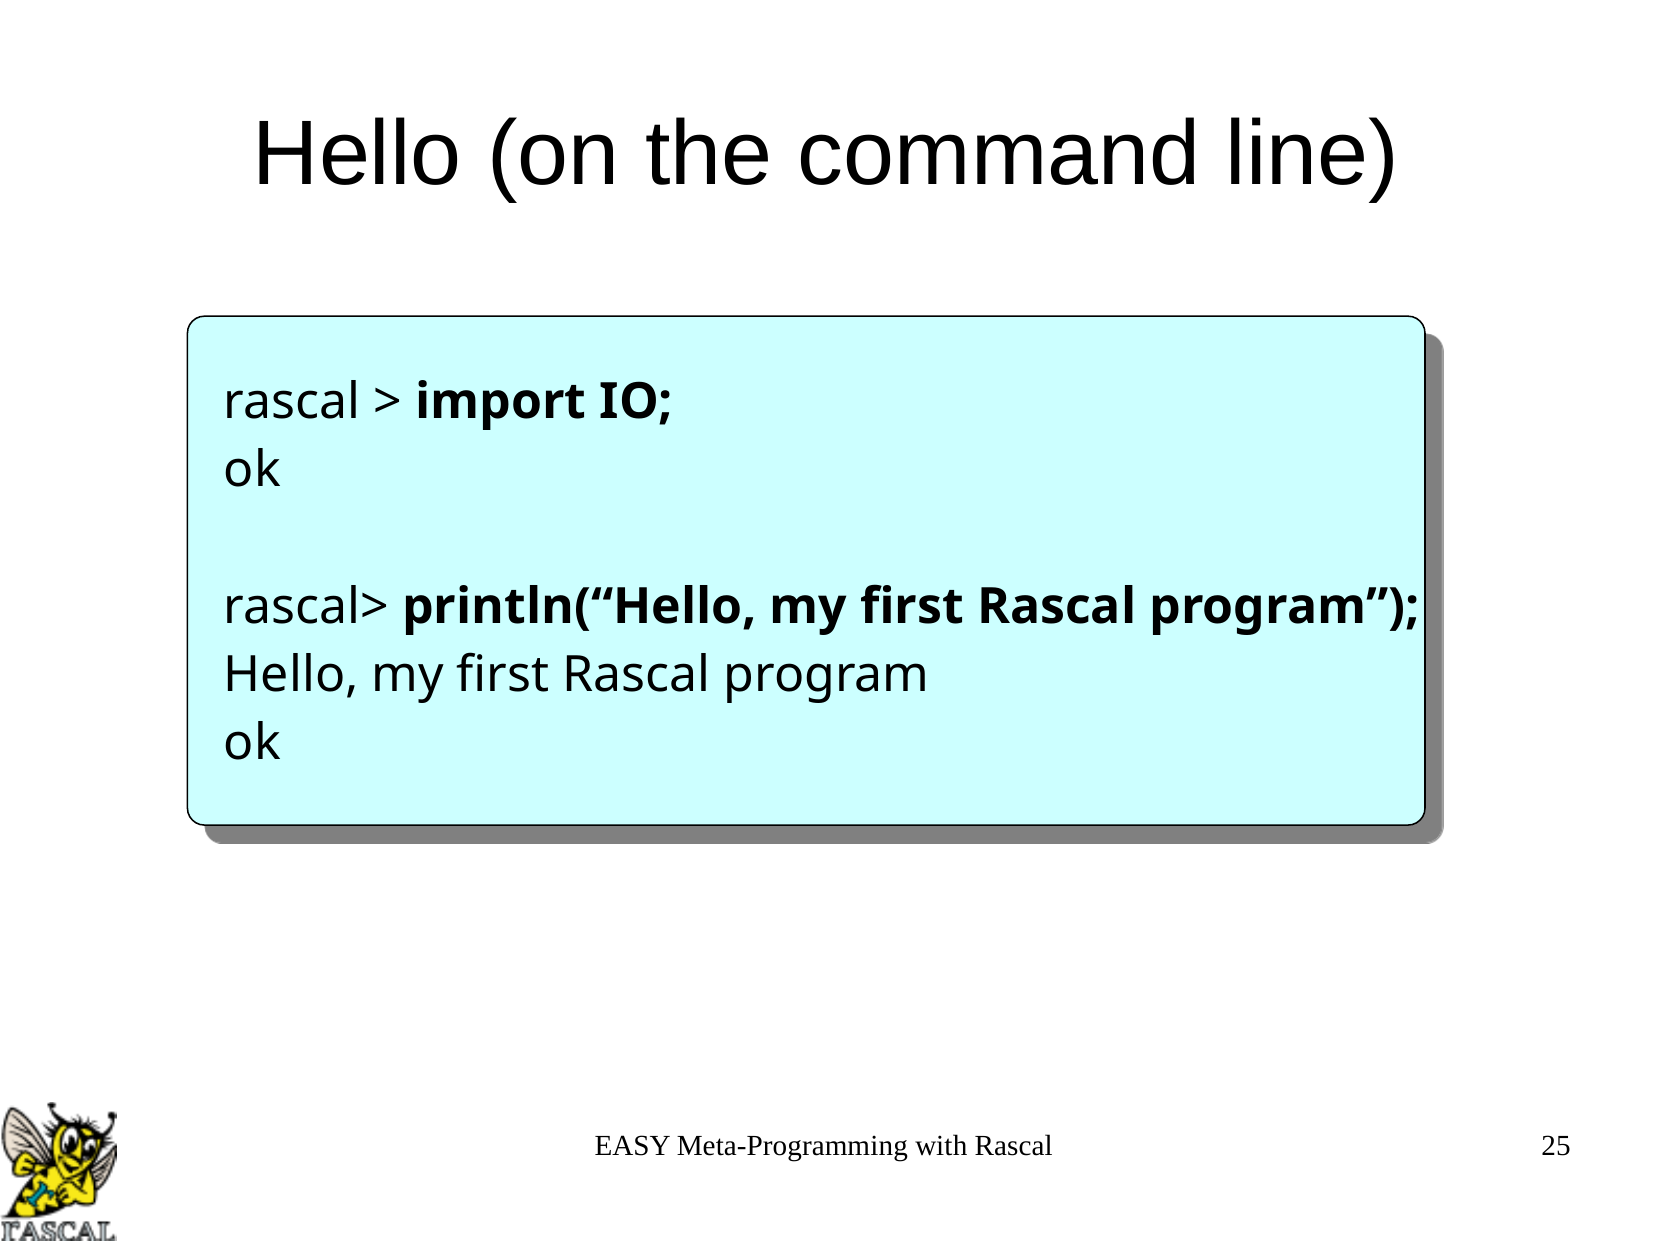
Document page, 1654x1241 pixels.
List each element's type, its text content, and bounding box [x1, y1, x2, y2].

text_box [187, 316, 1426, 826]
title Hello (on the command line) [82, 49, 1571, 257]
text_box rascal > import IO; ok rascal> println(“Hello, my first Rascal program”); Hello, my first Rascal program ok [209, 357, 1420, 842]
picture [0, 1102, 117, 1241]
